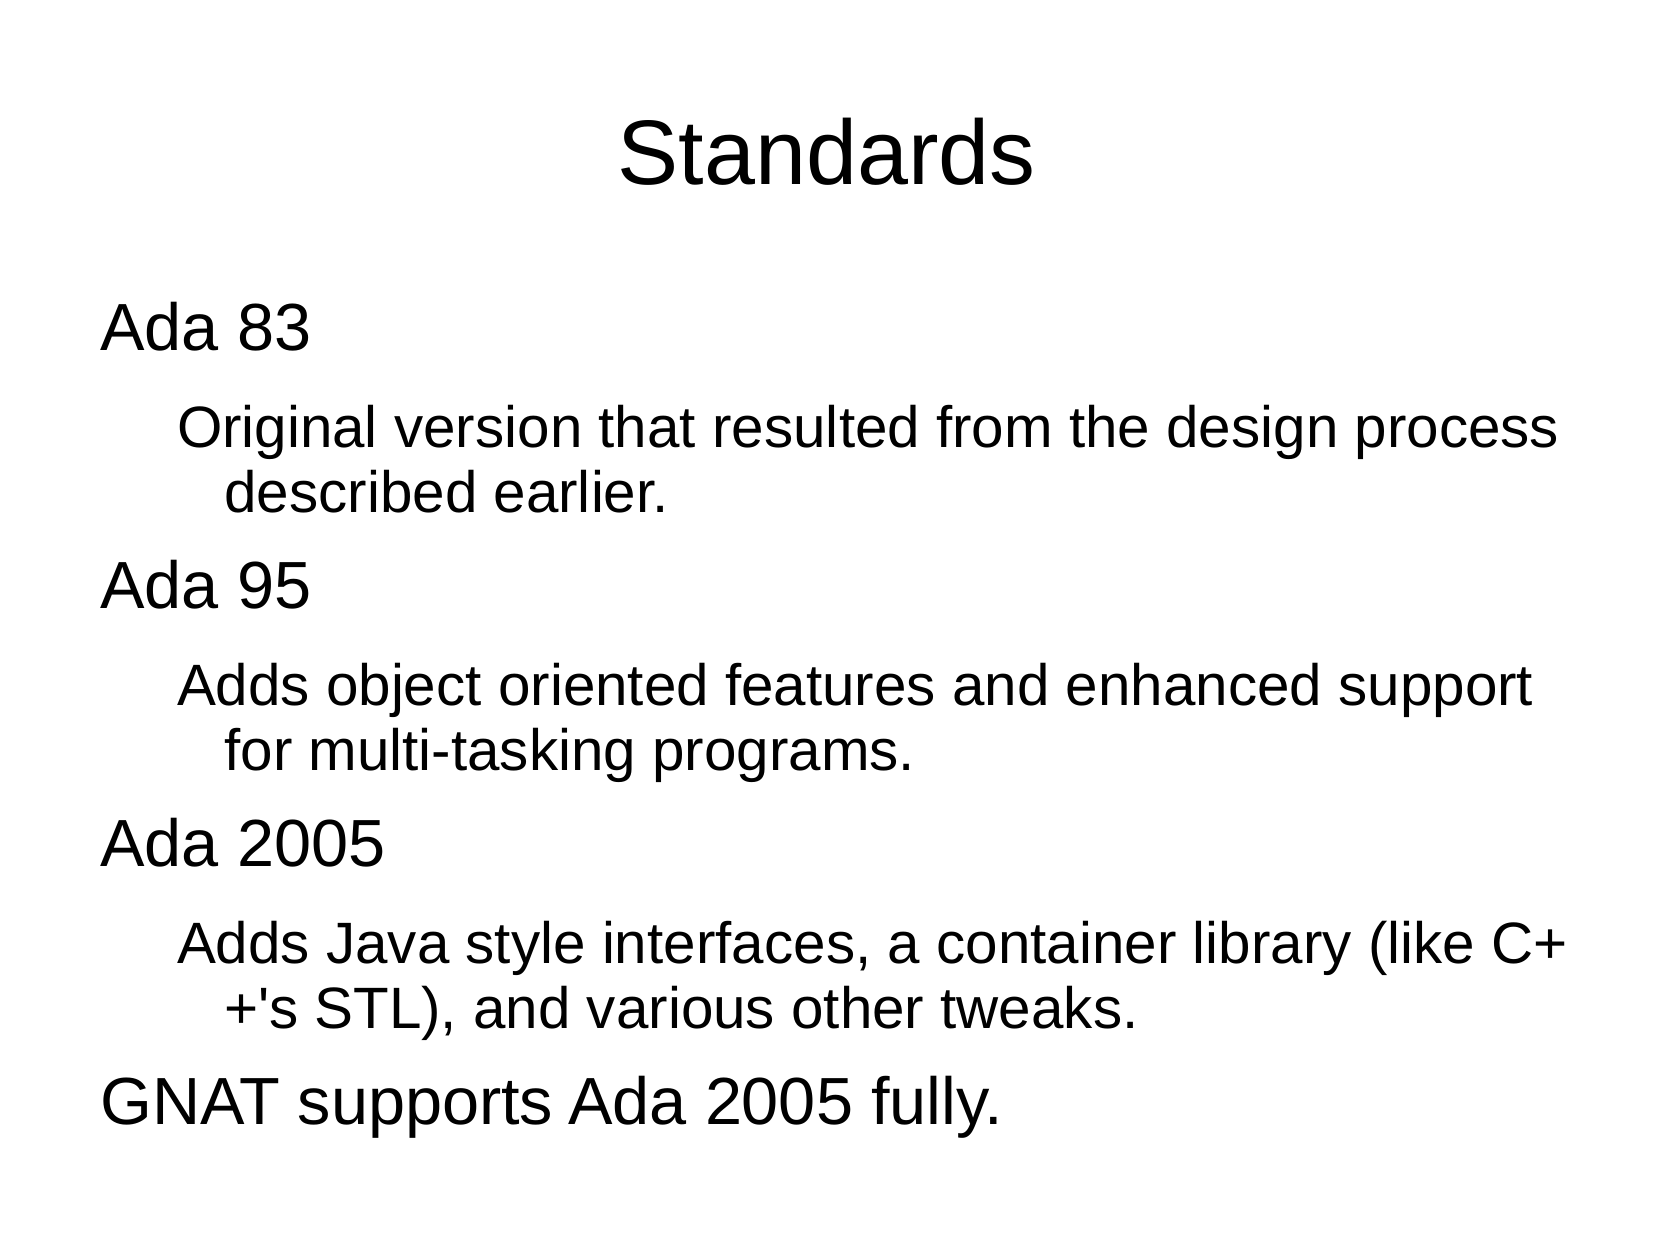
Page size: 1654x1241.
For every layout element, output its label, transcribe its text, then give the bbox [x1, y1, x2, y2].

list Ada 83 Original version that resulted from the design process described earlier. Ada 95 Adds object oriented features and enhanced support for multi-tasking programs. Ada 2005 Adds Java style interfaces, a container library (like C++'s STL), and various other tweaks. GNAT supports Ada 2005 fully. [82, 290, 1571, 1138]
title Standards [82, 56, 1571, 250]
